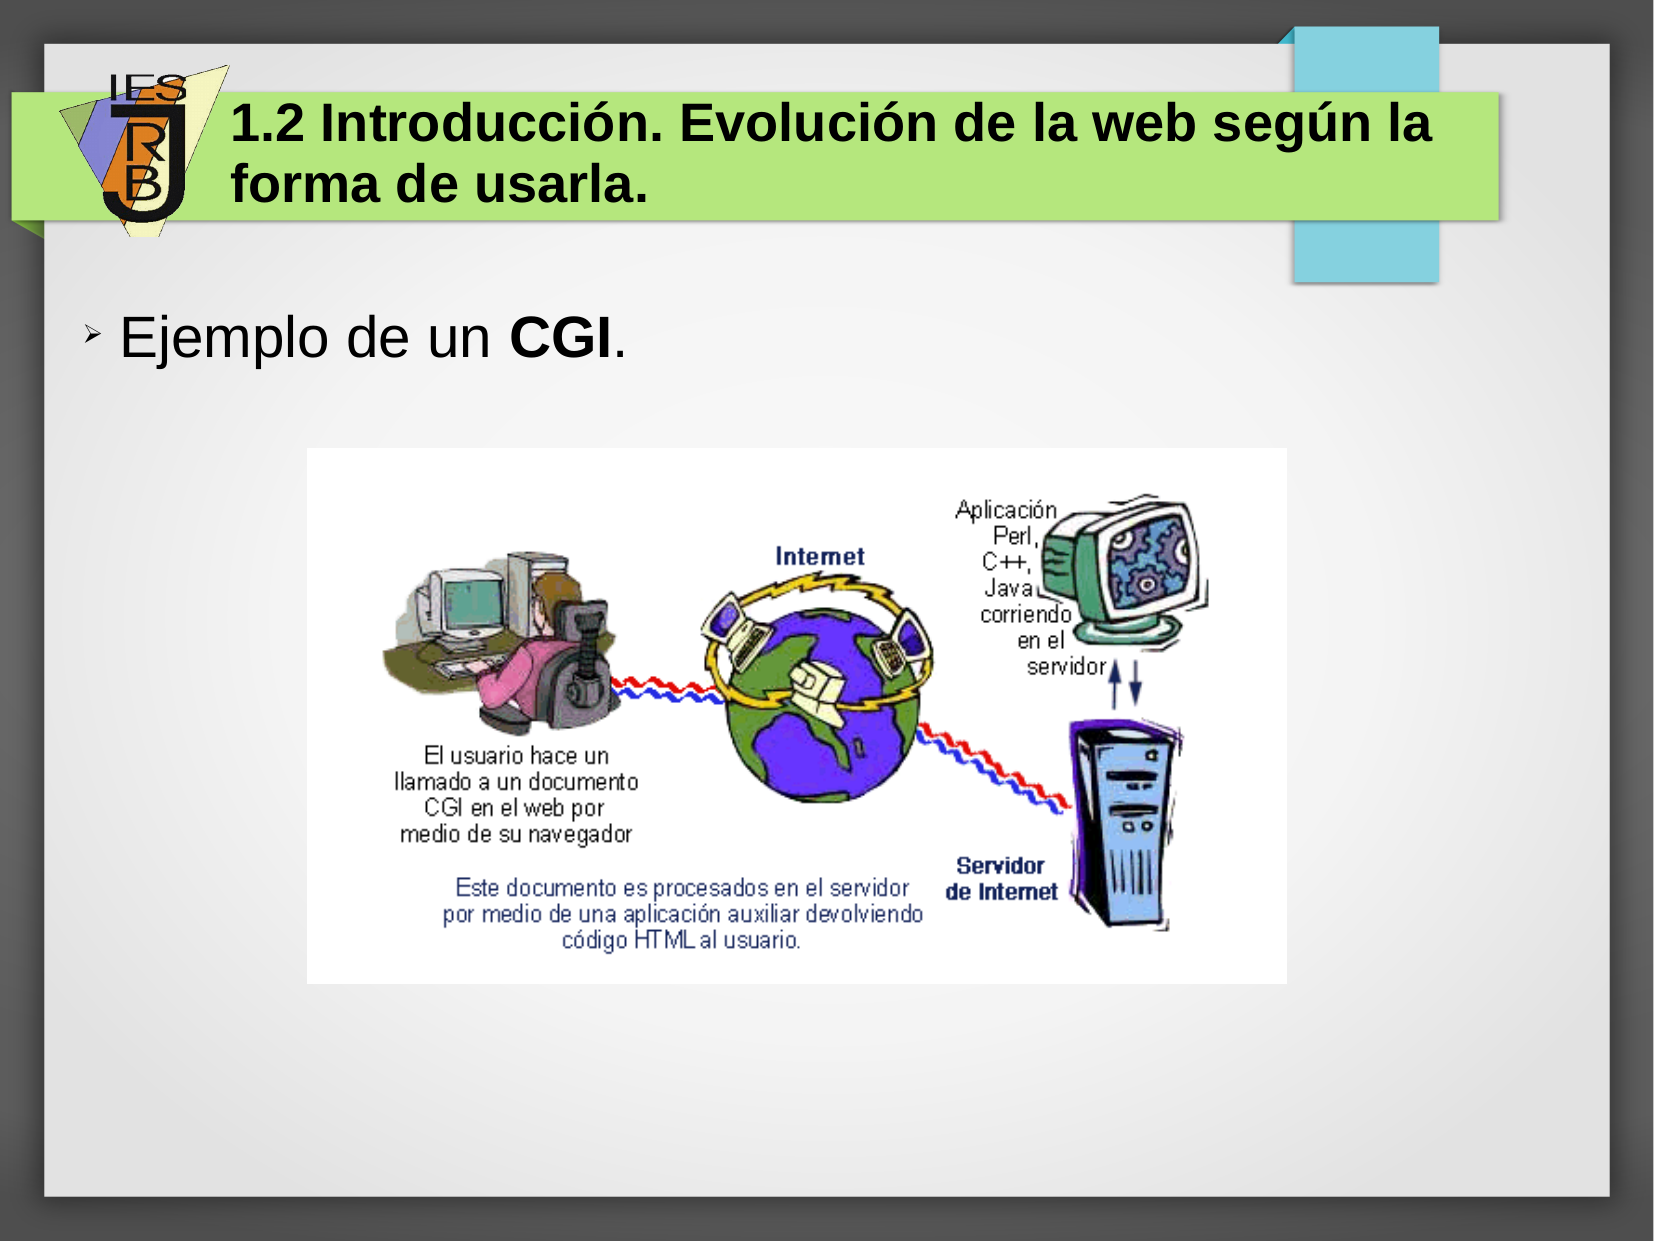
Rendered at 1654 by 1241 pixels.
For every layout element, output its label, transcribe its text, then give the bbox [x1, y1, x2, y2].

title 1.2 Introducción. Evolución de la web según la forma de usarla. [230, 88, 1501, 219]
subtitle Ejemplo de un CGI. [82, 295, 1571, 1160]
picture [0, 0, 1654, 1241]
